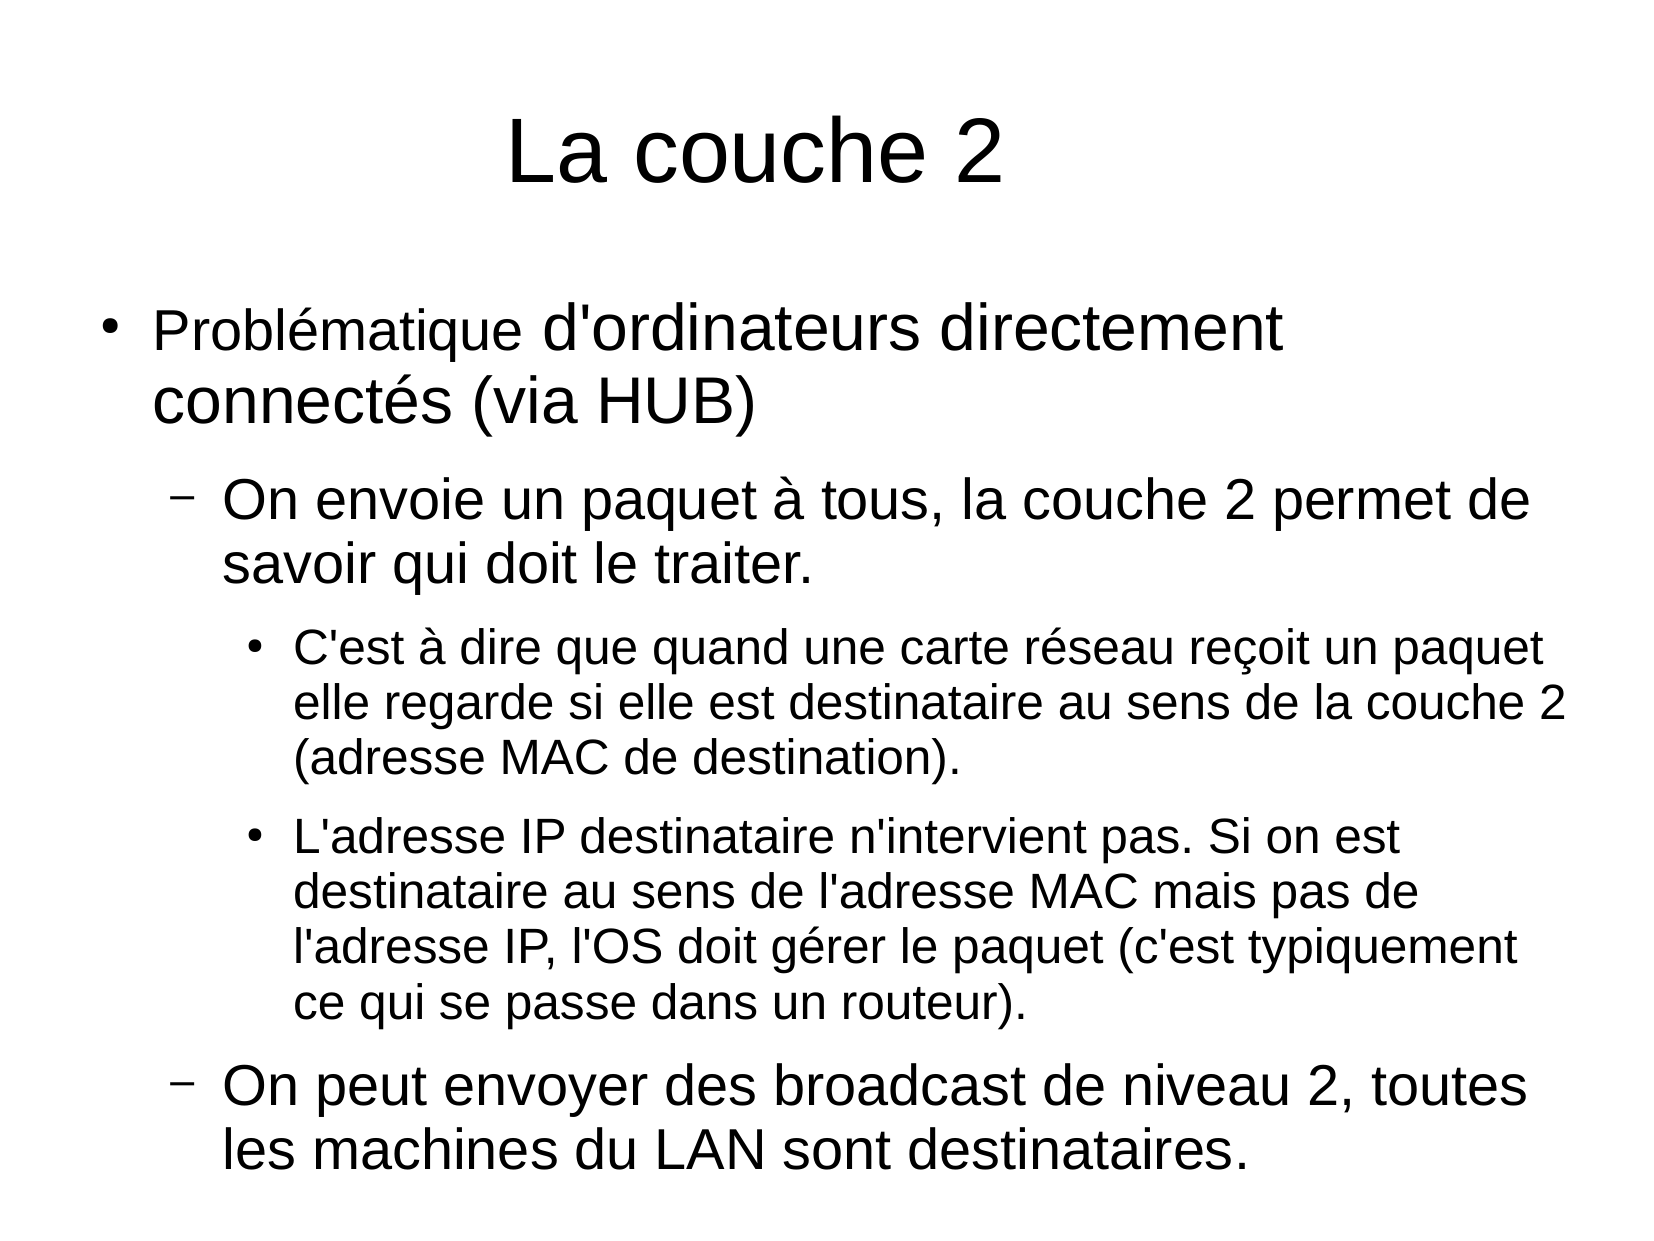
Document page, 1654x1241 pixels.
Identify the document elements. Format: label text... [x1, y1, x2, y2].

title La couche 2 [11, 47, 1501, 255]
list Problématique d'ordinateurs directement connectés (via HUB) On envoie un paquet à tous, la couche 2 permet de savoir qui doit le traiter. C'est à dire que quand une carte réseau reçoit un paquet elle regarde si elle est destinataire au sens de la couche 2 (adresse MAC de destination). L'adresse IP destinataire n'intervient pas. Si on est destinataire au sens de l'adresse MAC mais pas de l'adresse IP, l'OS doit gérer le paquet (c'est typiquement ce qui se passe dans un routeur). On peut envoyer des broadcast de niveau 2, toutes les machines du LAN sont destinataires. [82, 290, 1571, 1190]
